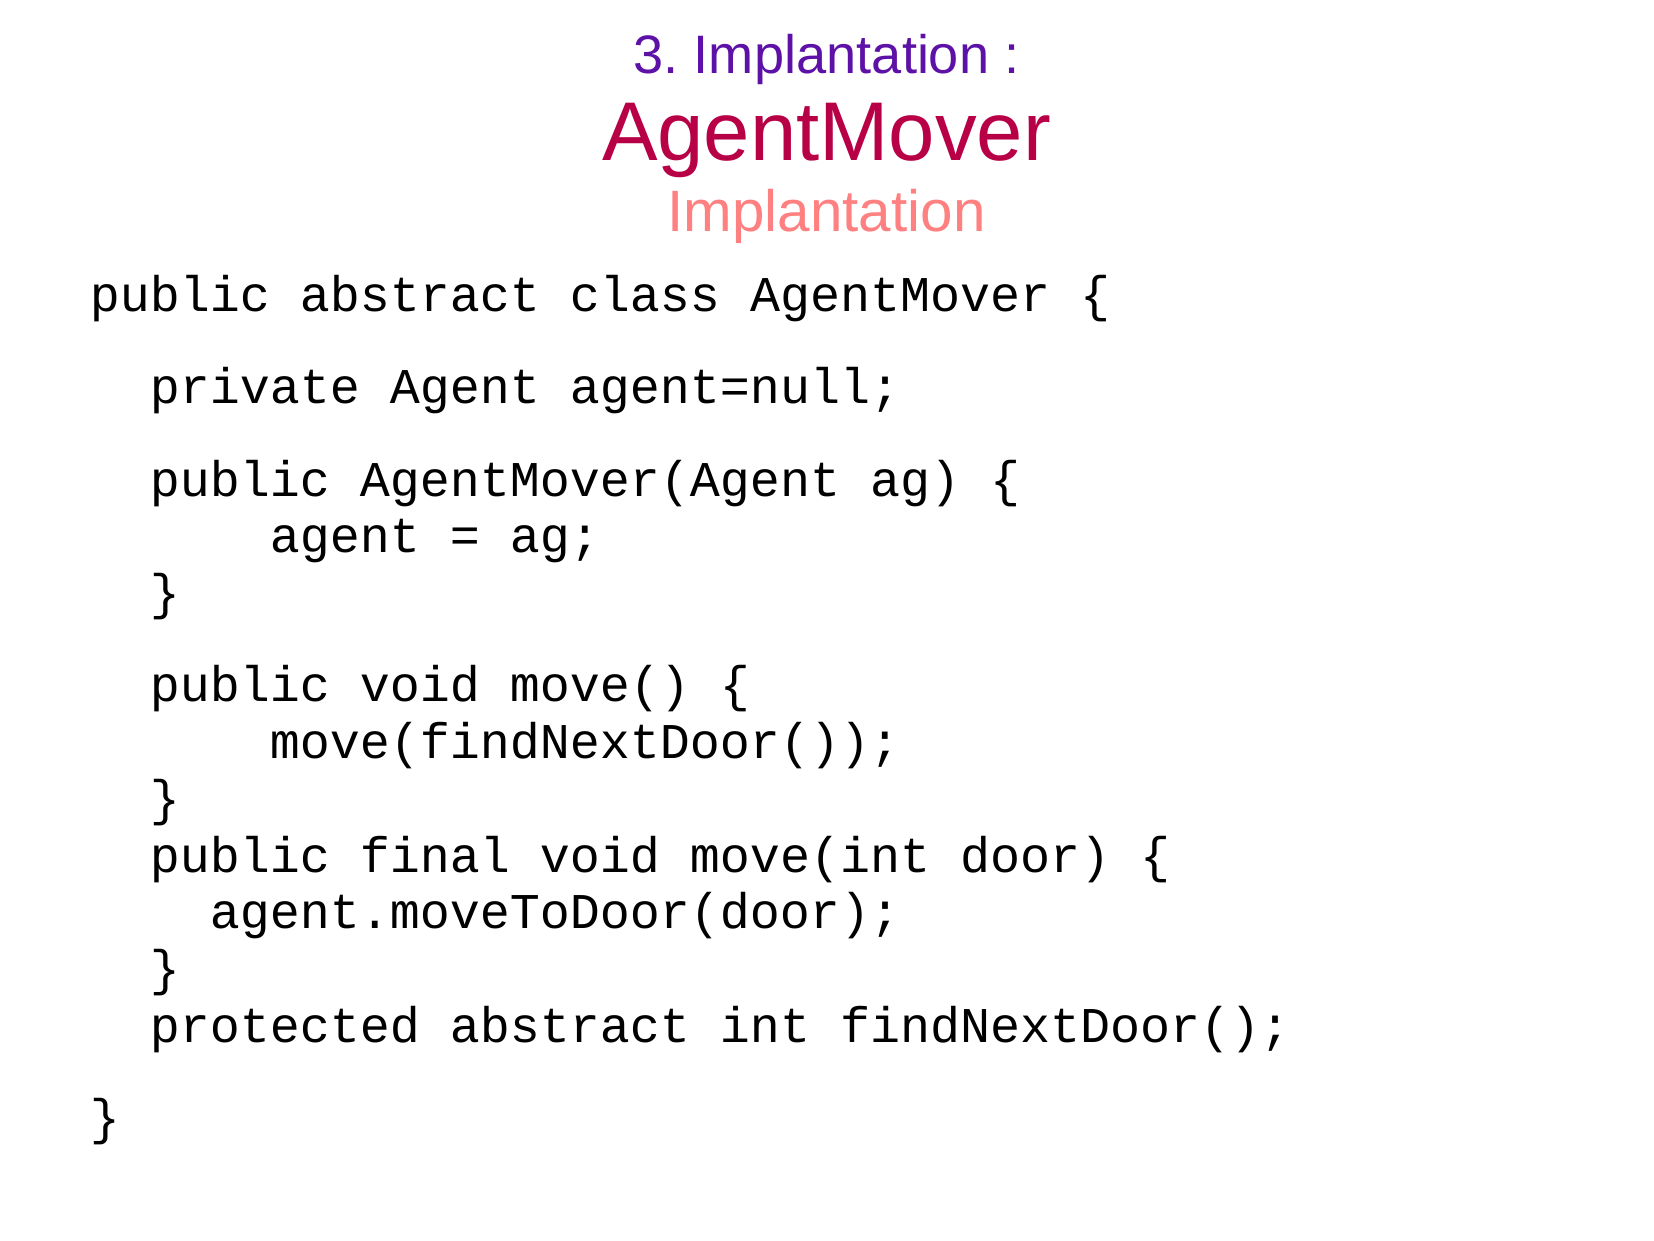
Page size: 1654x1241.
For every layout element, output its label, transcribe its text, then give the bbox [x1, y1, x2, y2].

title 3. Implantation : AgentMover Implantation [82, 24, 1571, 244]
text_box public abstract class AgentMover { private Agent agent=null; public AgentMover(Agent ag) { agent = ag; } public void move() { move(findNextDoor()); } public final void move(int door) { agent.moveToDoor(door); } protected abstract int findNextDoor(); } [75, 262, 1613, 1201]
